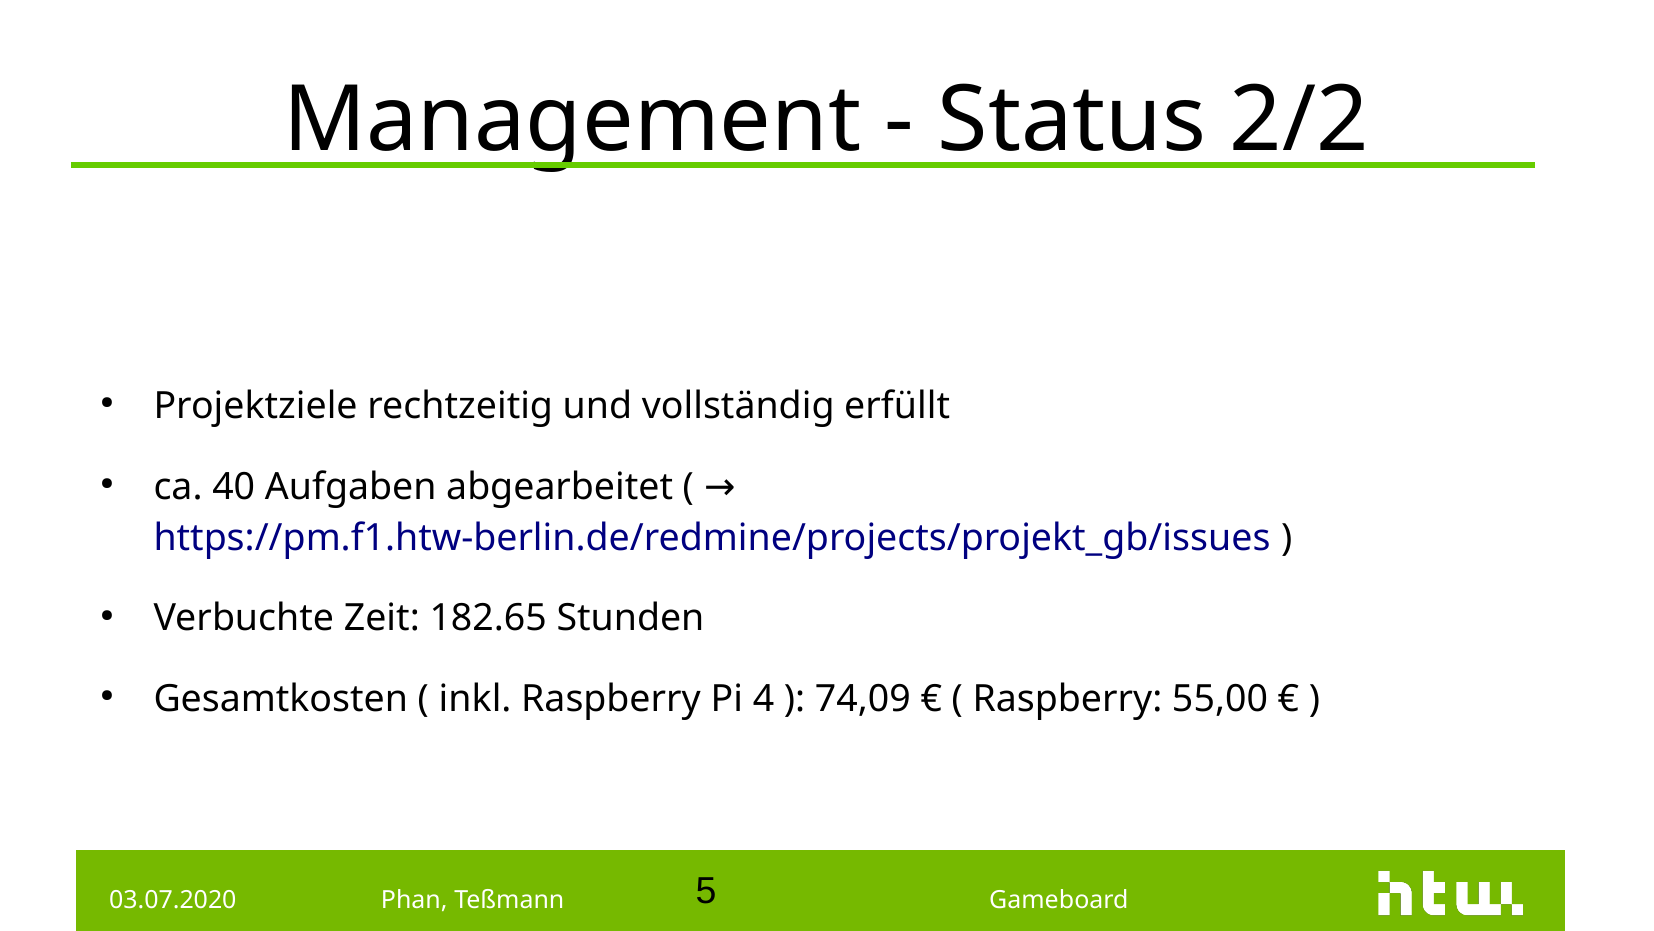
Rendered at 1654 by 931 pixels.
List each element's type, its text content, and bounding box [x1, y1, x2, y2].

picture [0, 0, 1654, 931]
list Projektziele rechtzeitig und vollständig erfüllt ca. 40 Aufgaben abgearbeitet ( → https://pm.f1.htw-berlin.de/redmine/projects/projekt_gb/issues ) Verbuchte Zeit: 182.65 Stunden Gesamtkosten ( inkl. Raspberry Pi 4 ): 74,09 € ( Raspberry: 55,00 € ) [82, 217, 1571, 758]
title Management - Status 2/2 [82, 37, 1571, 193]
text_box <number> [680, 862, 899, 920]
